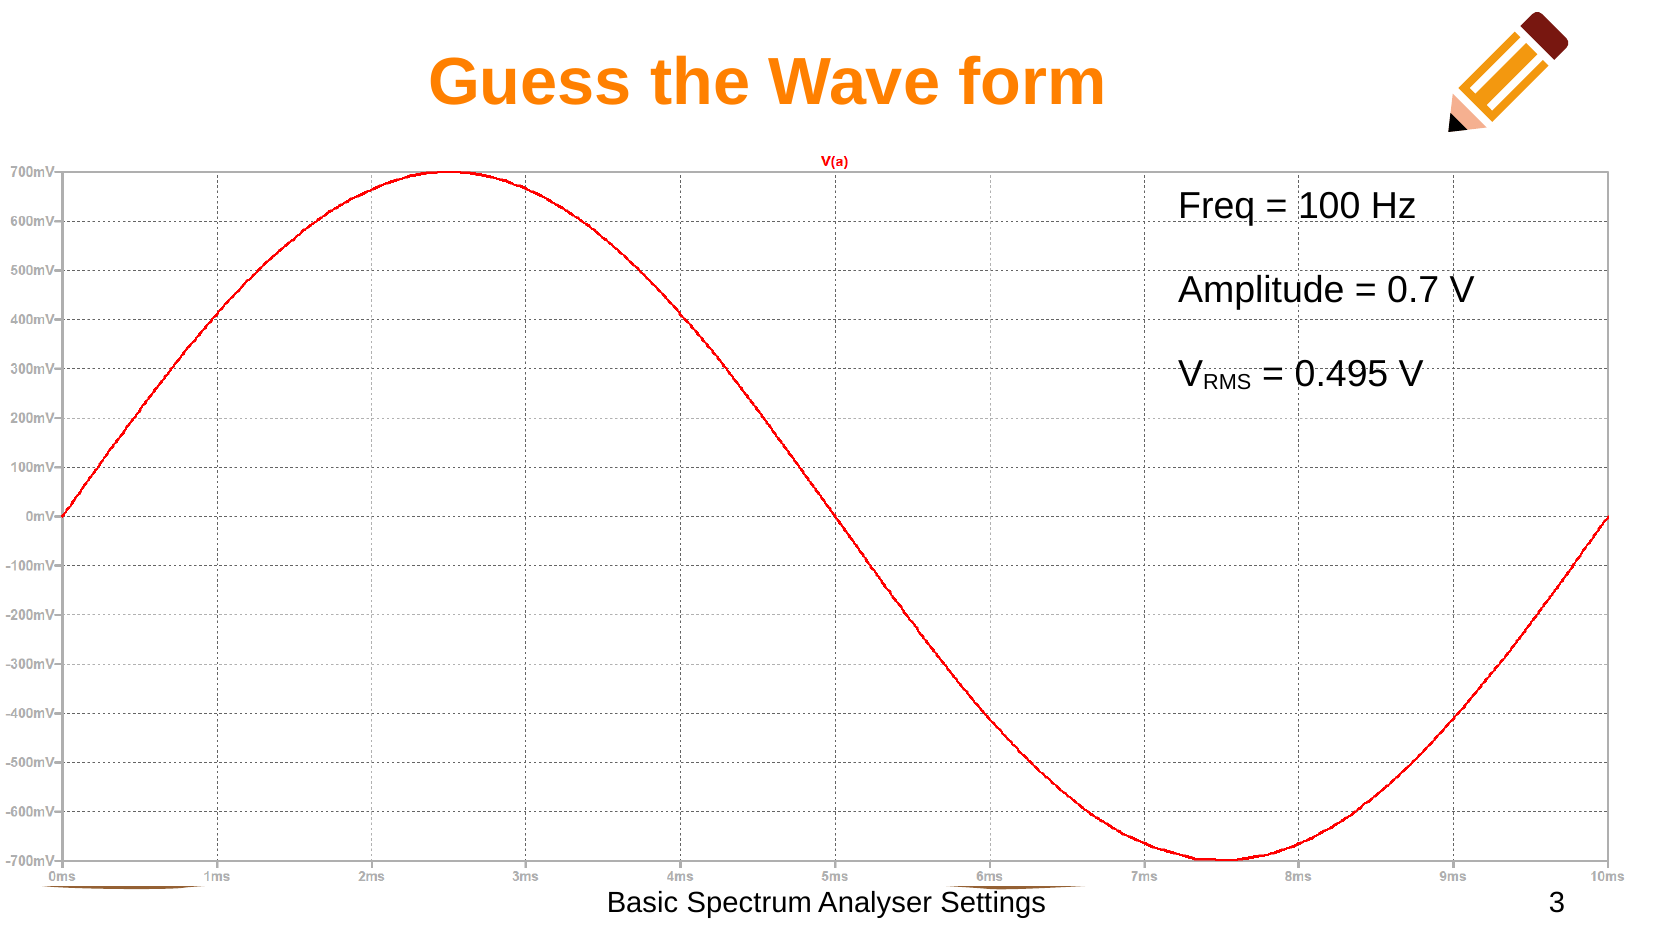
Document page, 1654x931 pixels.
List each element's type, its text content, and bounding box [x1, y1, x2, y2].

title Guess the Wave form [88, 29, 1447, 133]
picture [5, 153, 1625, 886]
text_box Freq = 100 Hz Amplitude = 0.7 V VRMS = 0.495 V [1163, 177, 1607, 443]
